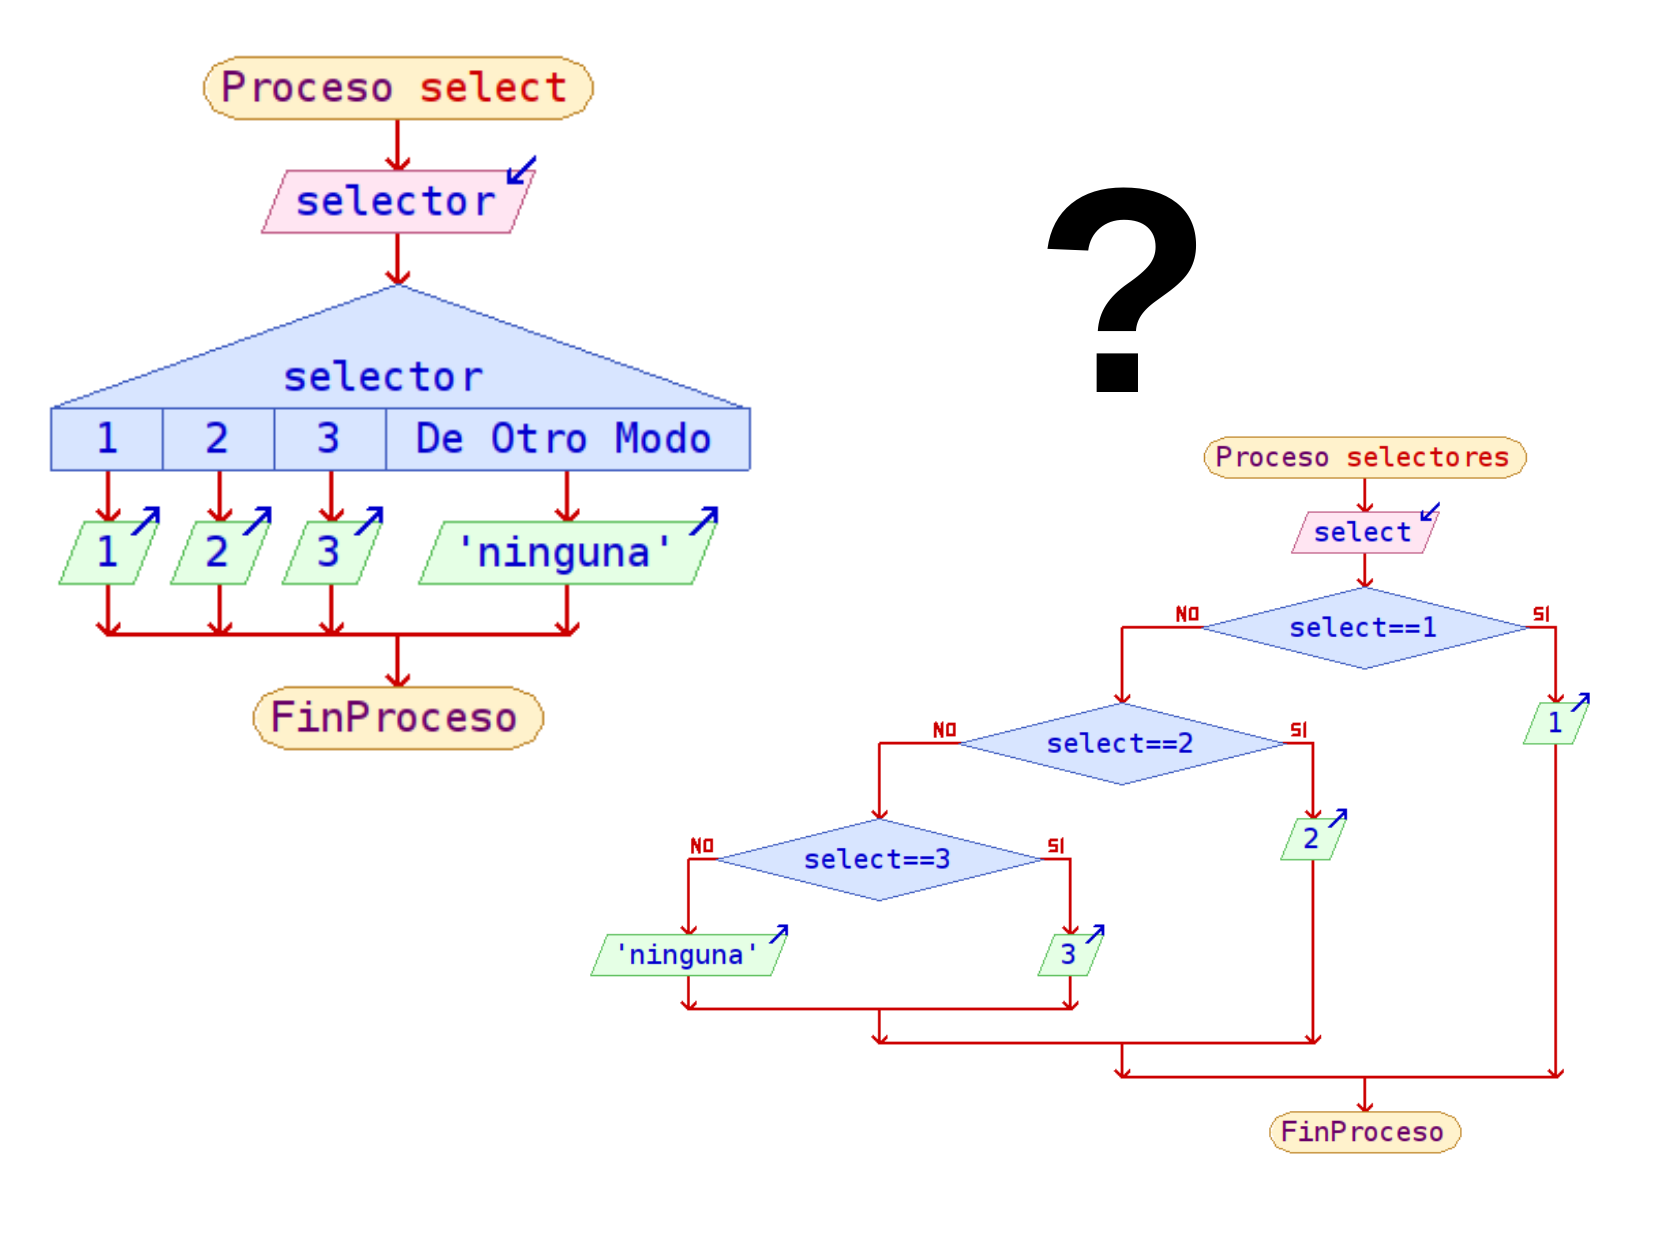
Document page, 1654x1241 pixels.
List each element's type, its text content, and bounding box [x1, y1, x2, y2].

text_box ? [1020, 120, 1366, 463]
picture [30, 36, 1594, 1201]
